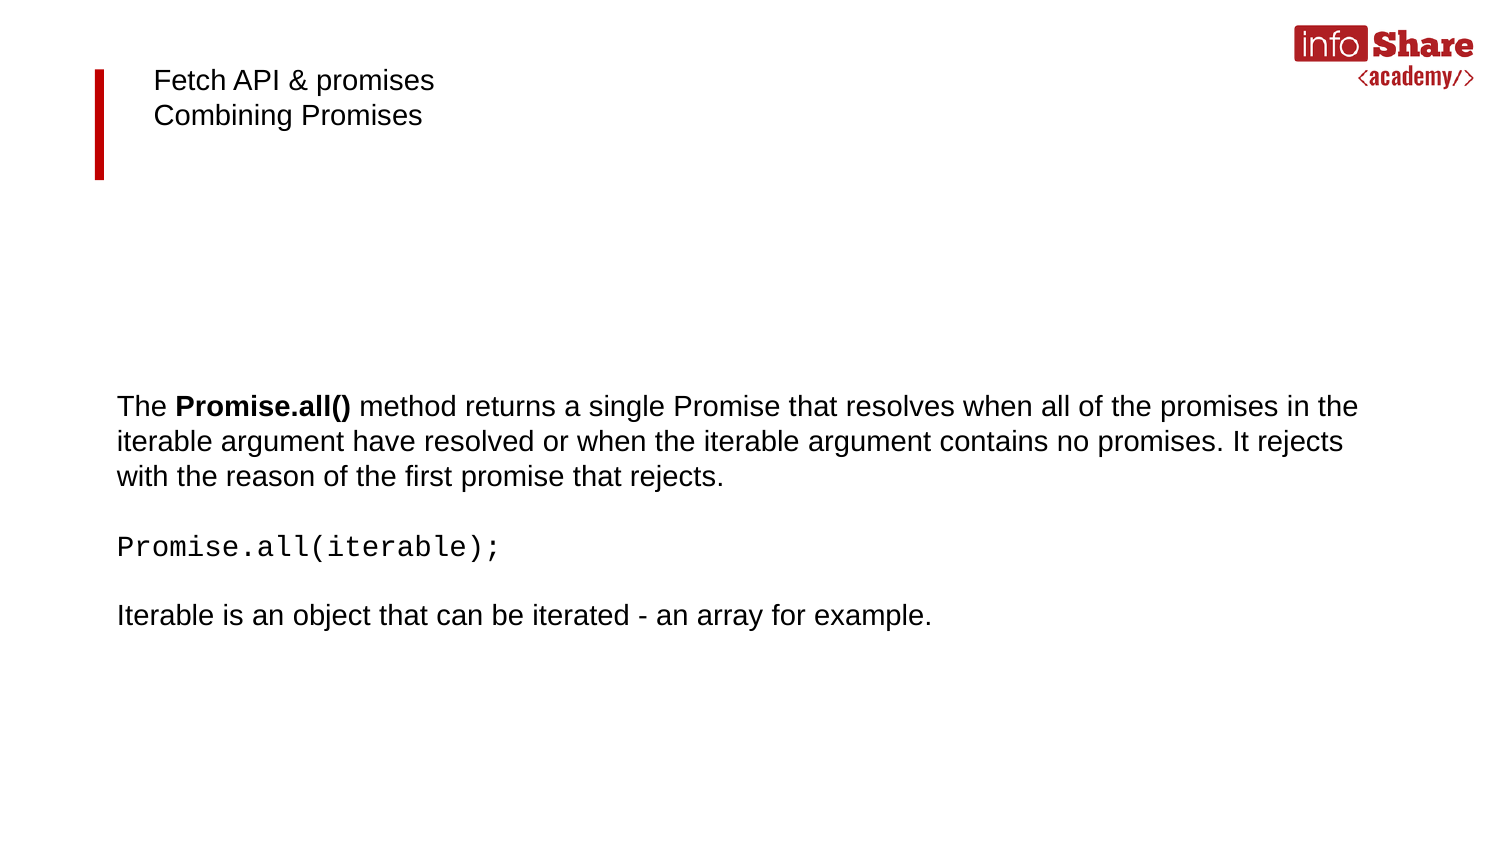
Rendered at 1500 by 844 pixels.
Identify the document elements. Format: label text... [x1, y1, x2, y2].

list The Promise.all() method returns a single Promise that resolves when all of the promises in the iterable argument have resolved or when the iterable argument contains no promises. It rejects with the reason of the first promise that rejects. Promise.all(iterable); Iterable is an object that can be iterated - an array for example. [101, 252, 1415, 767]
picture [1267, 0, 1500, 117]
title Fetch API & promises Combining Promises [138, 45, 1172, 187]
